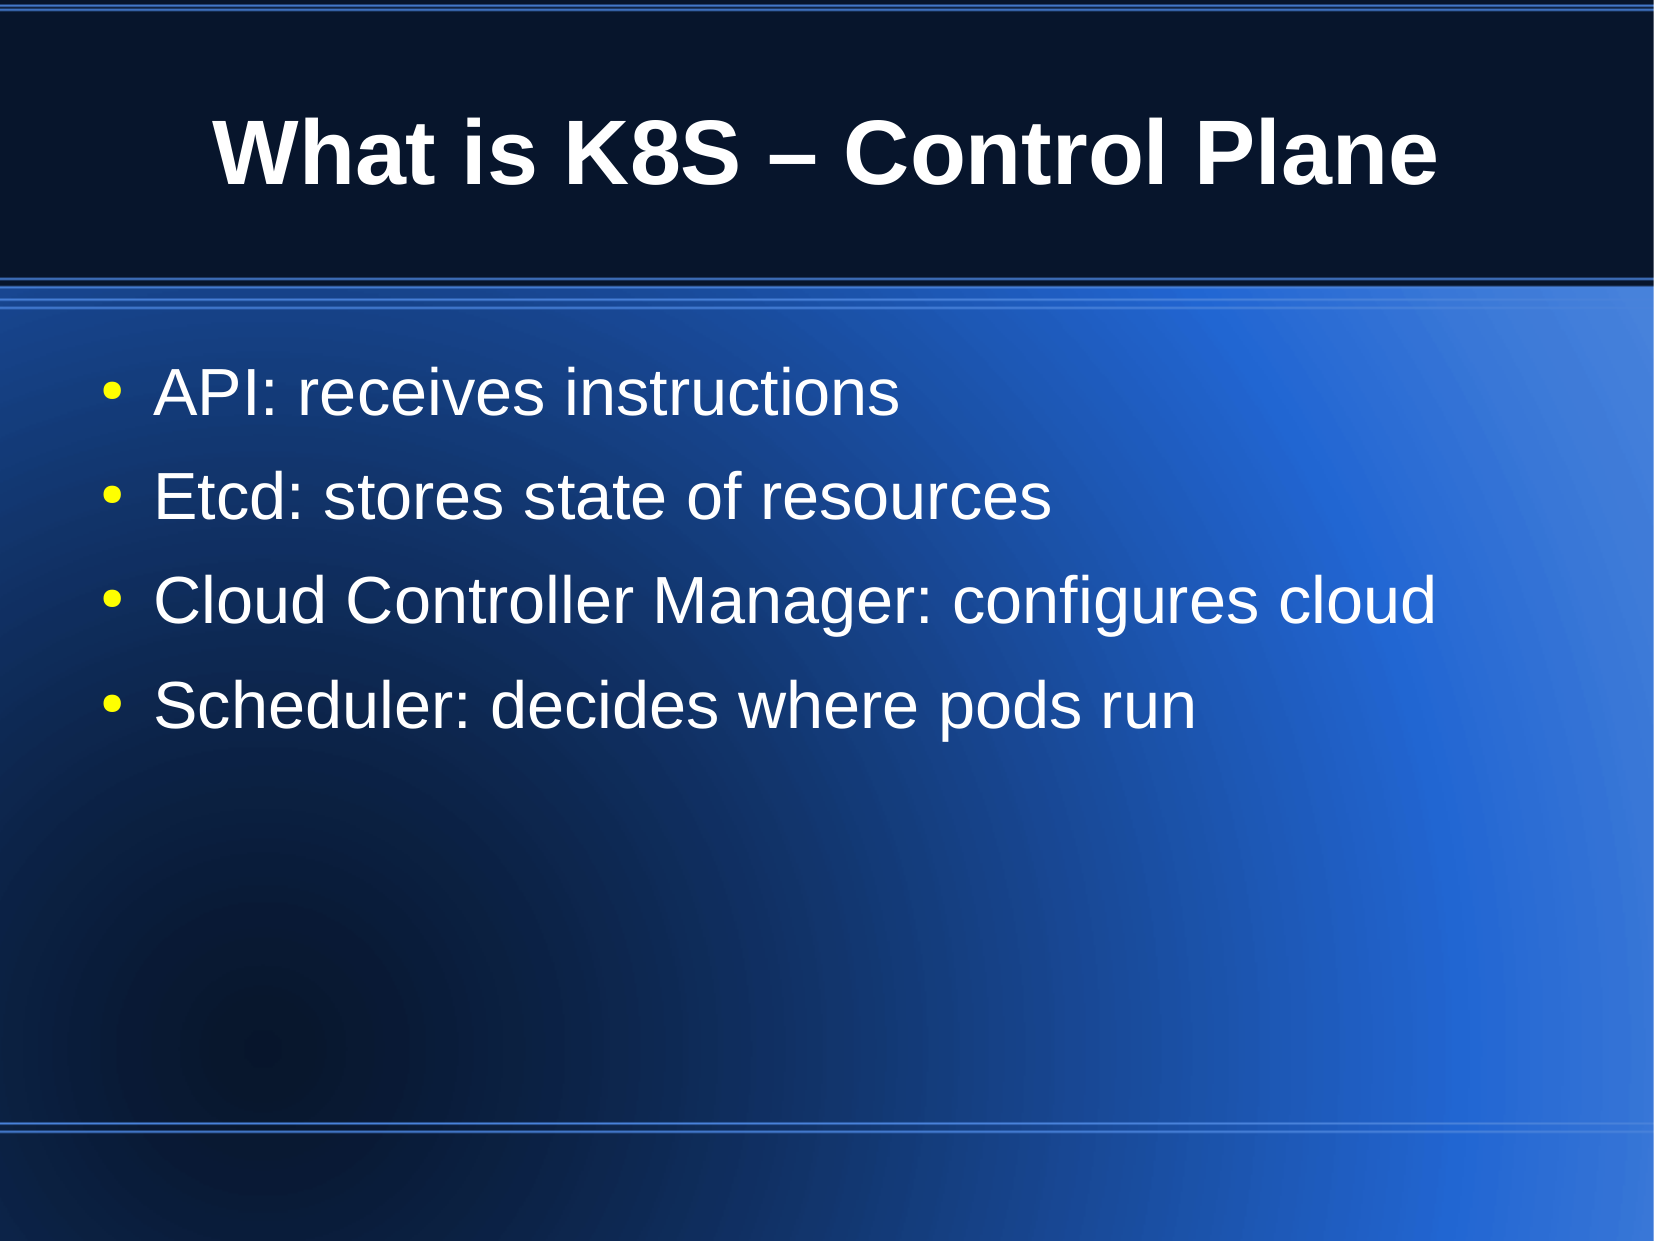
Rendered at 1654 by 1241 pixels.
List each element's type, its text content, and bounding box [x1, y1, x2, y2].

list API: receives instructions Etcd: stores state of resources Cloud Controller Manager: configures cloud Scheduler: decides where pods run [82, 355, 1571, 1058]
picture [0, 0, 1654, 1241]
title What is K8S – Control Plane [82, 49, 1571, 257]
